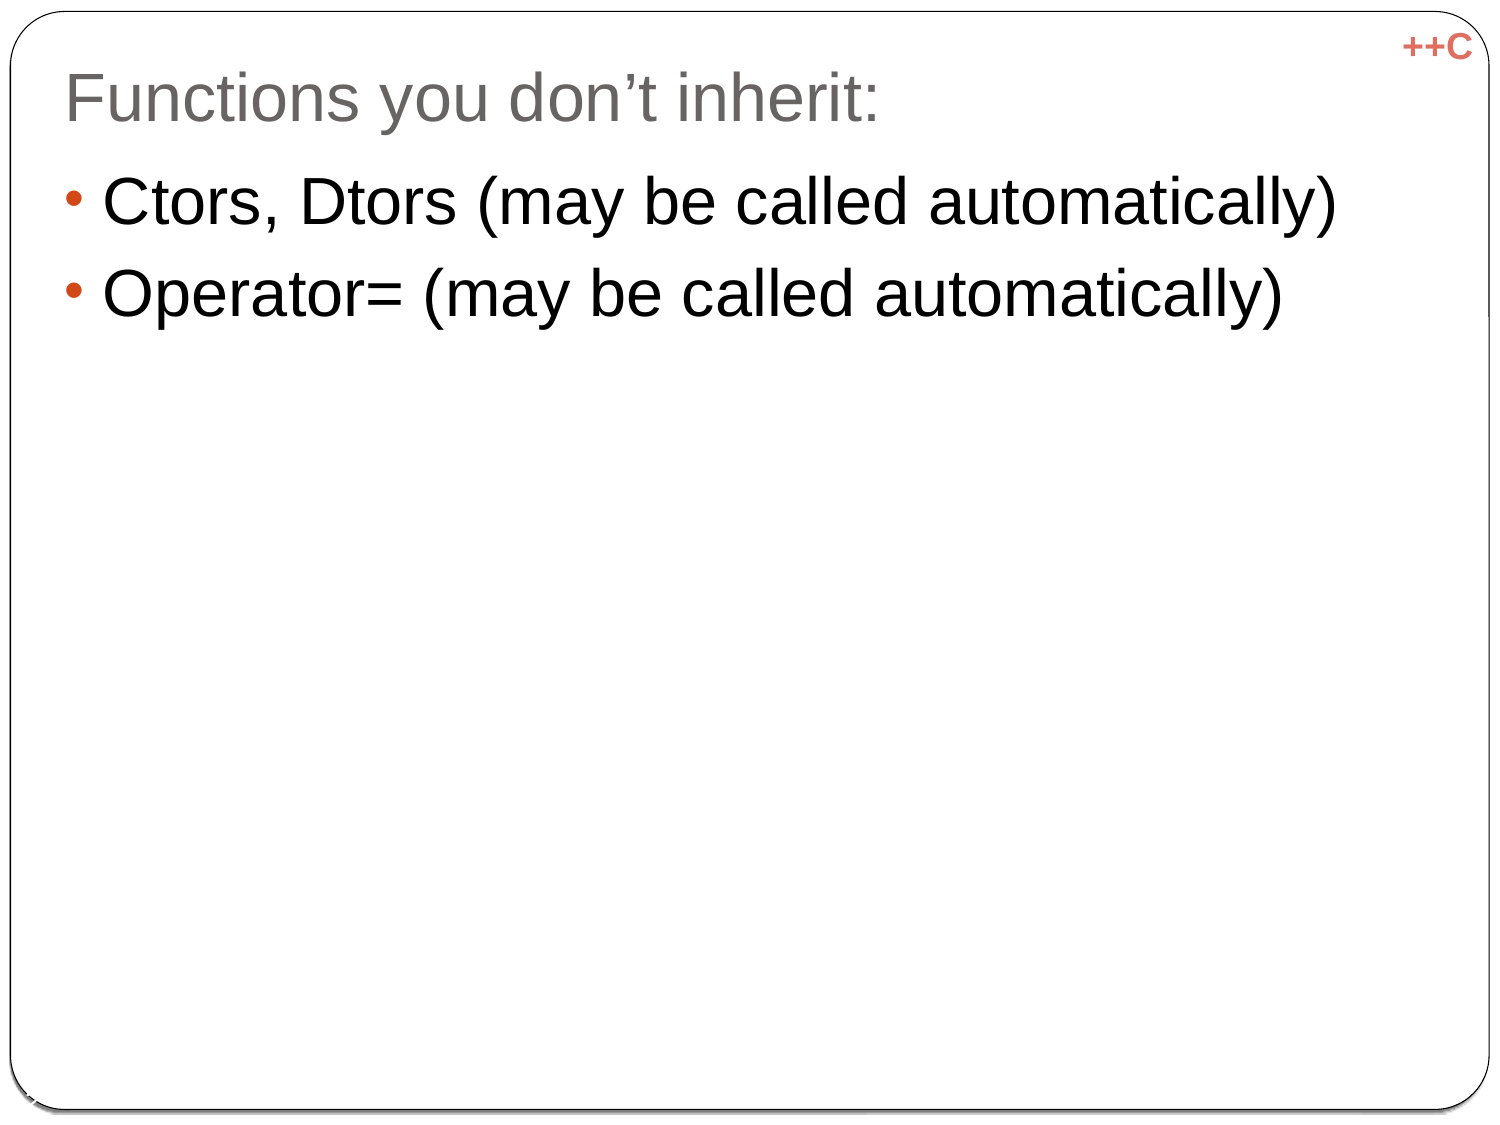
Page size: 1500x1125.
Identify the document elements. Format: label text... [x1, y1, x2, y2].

title Functions you don’t inherit: [50, 45, 1450, 149]
list Ctors, Dtors (may be called automatically) Operator= (may be called automatically) [50, 149, 1450, 1088]
slide_number <number> [0, 1074, 50, 1125]
